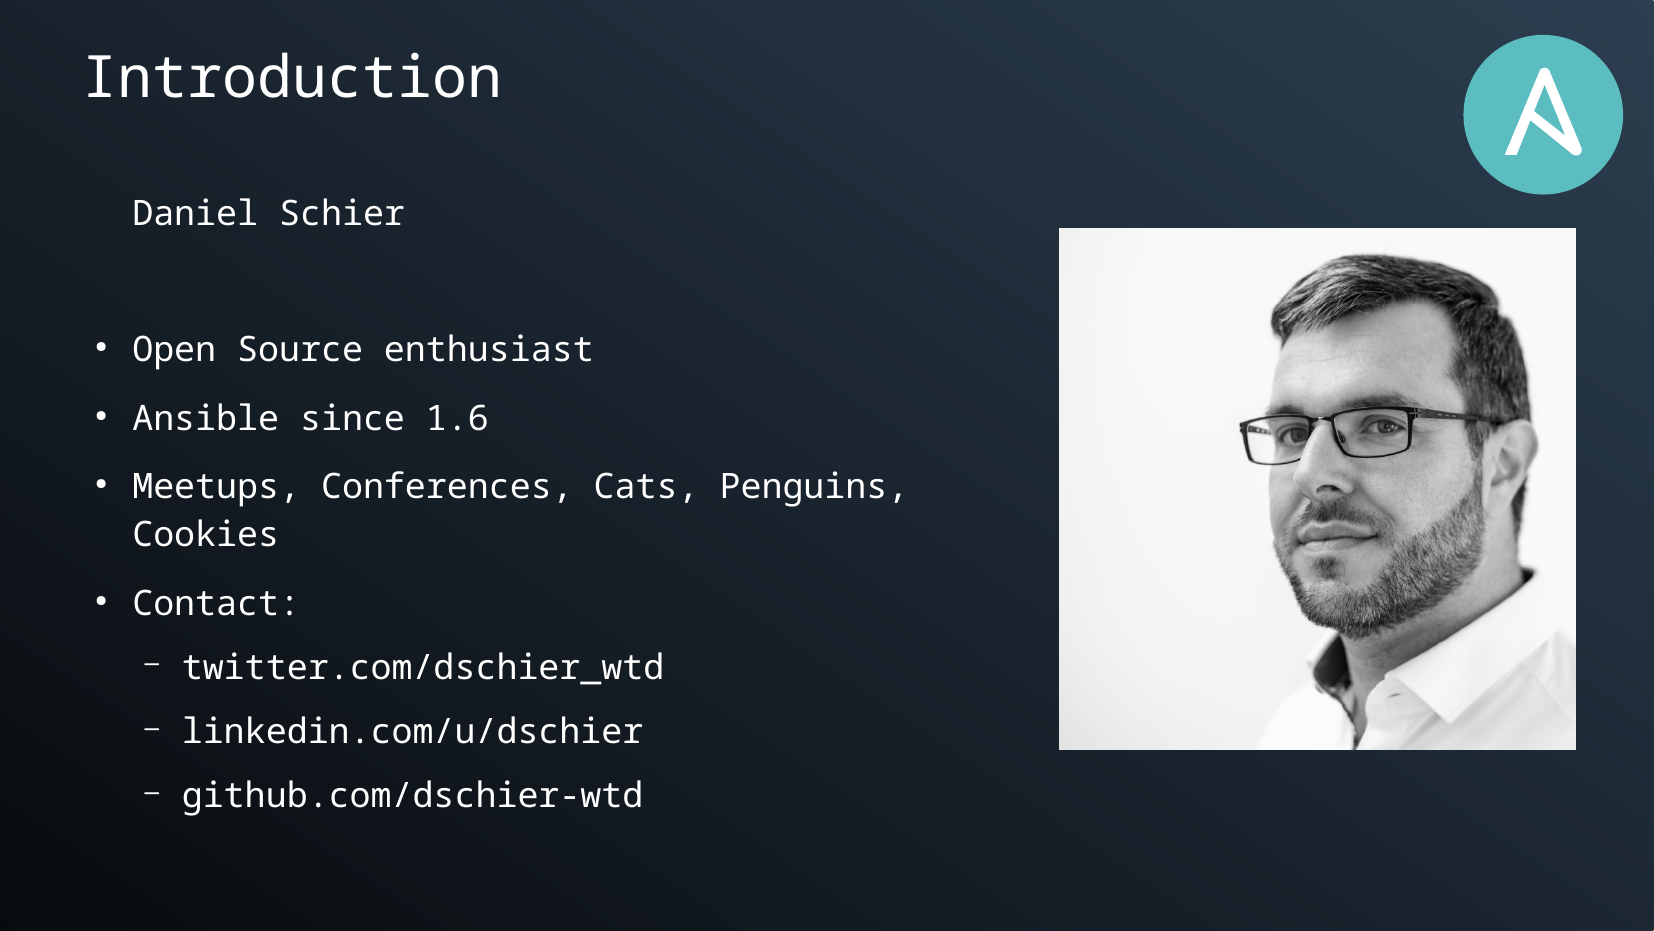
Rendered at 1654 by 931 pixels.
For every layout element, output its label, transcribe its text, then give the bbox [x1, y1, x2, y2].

picture [1059, 228, 1576, 751]
title Introduction [82, 37, 1388, 113]
list Daniel Schier Open Source enthusiast Ansible since 1.6 Meetups, Conferences, Cats, Penguins, Cookies Contact: twitter.com/dschier_wtd linkedin.com/u/dschier github.com/dschier-wtd [82, 187, 1013, 826]
